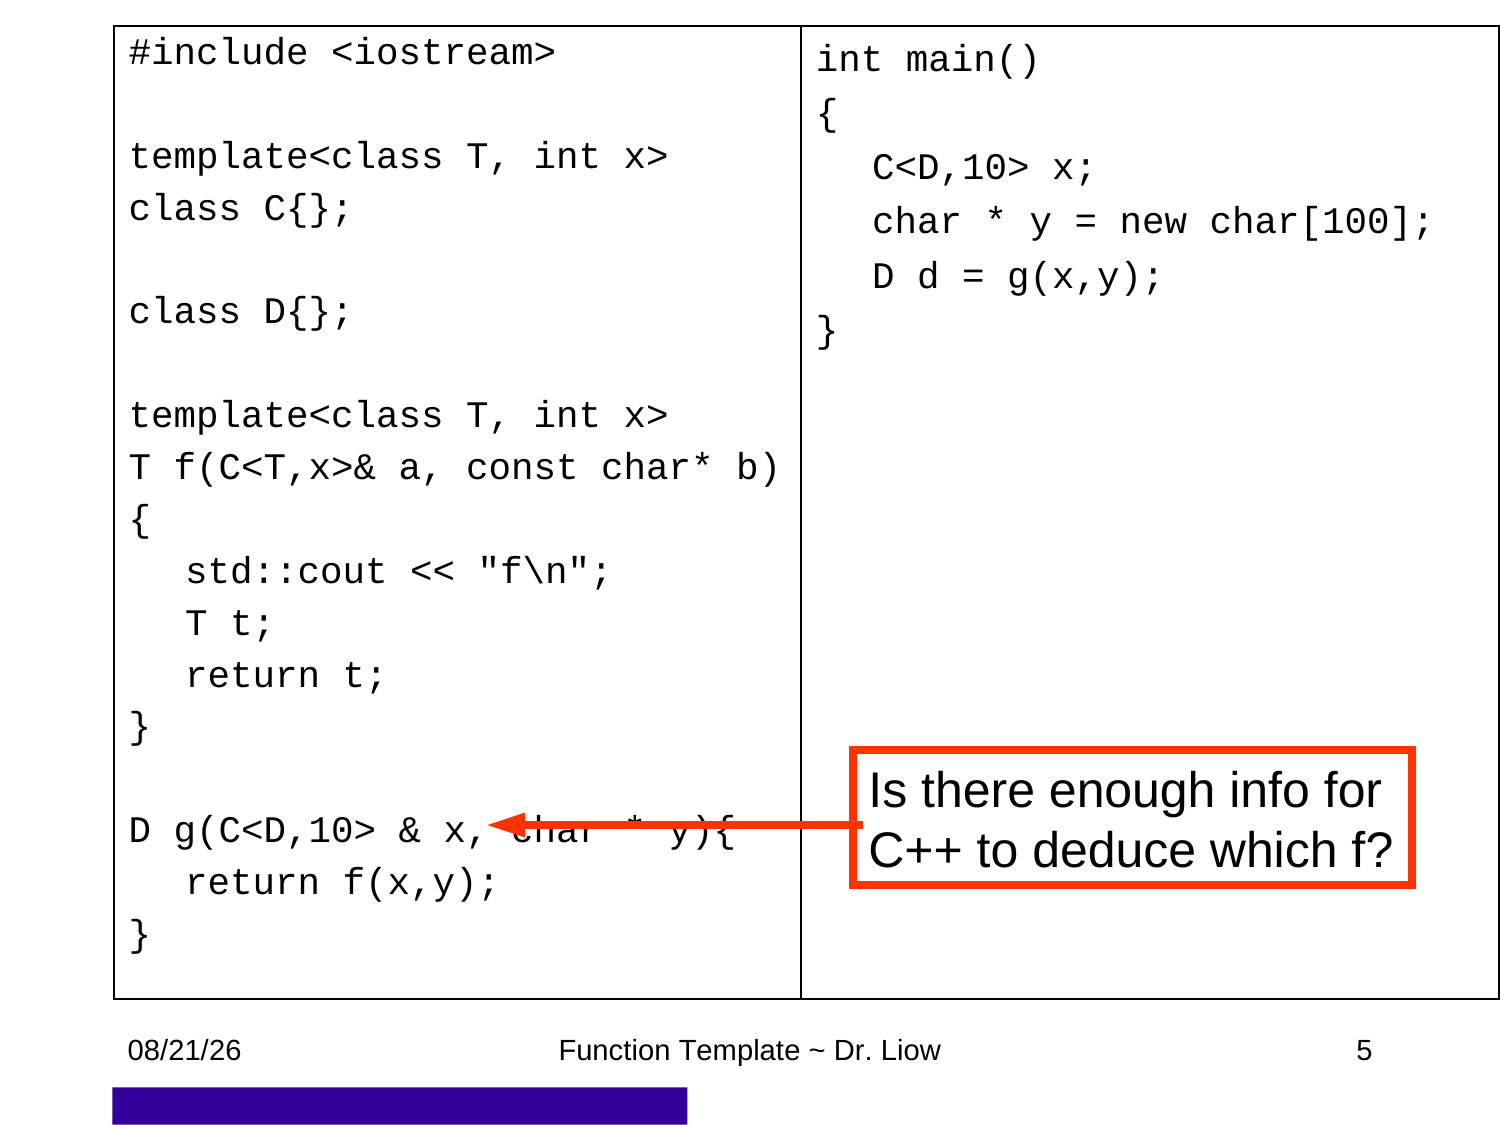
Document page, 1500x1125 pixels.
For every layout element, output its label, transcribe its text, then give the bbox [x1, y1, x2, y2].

list #include <iostream> template<class T, int x> class C{}; class D{}; template<class T, int x> T f(C<T,x>& a, const char* b) { std::cout << "f\n"; T t; return t; } D g(C<D,10> & x, char * y){ return f(x,y); } [113, 25, 800, 999]
text_box Is there enough info for C++ to deduce which f? [853, 749, 1413, 886]
text_box int main() { C<D,10> x; char * y = new char[100]; D d = g(x,y); } [800, 25, 1499, 999]
